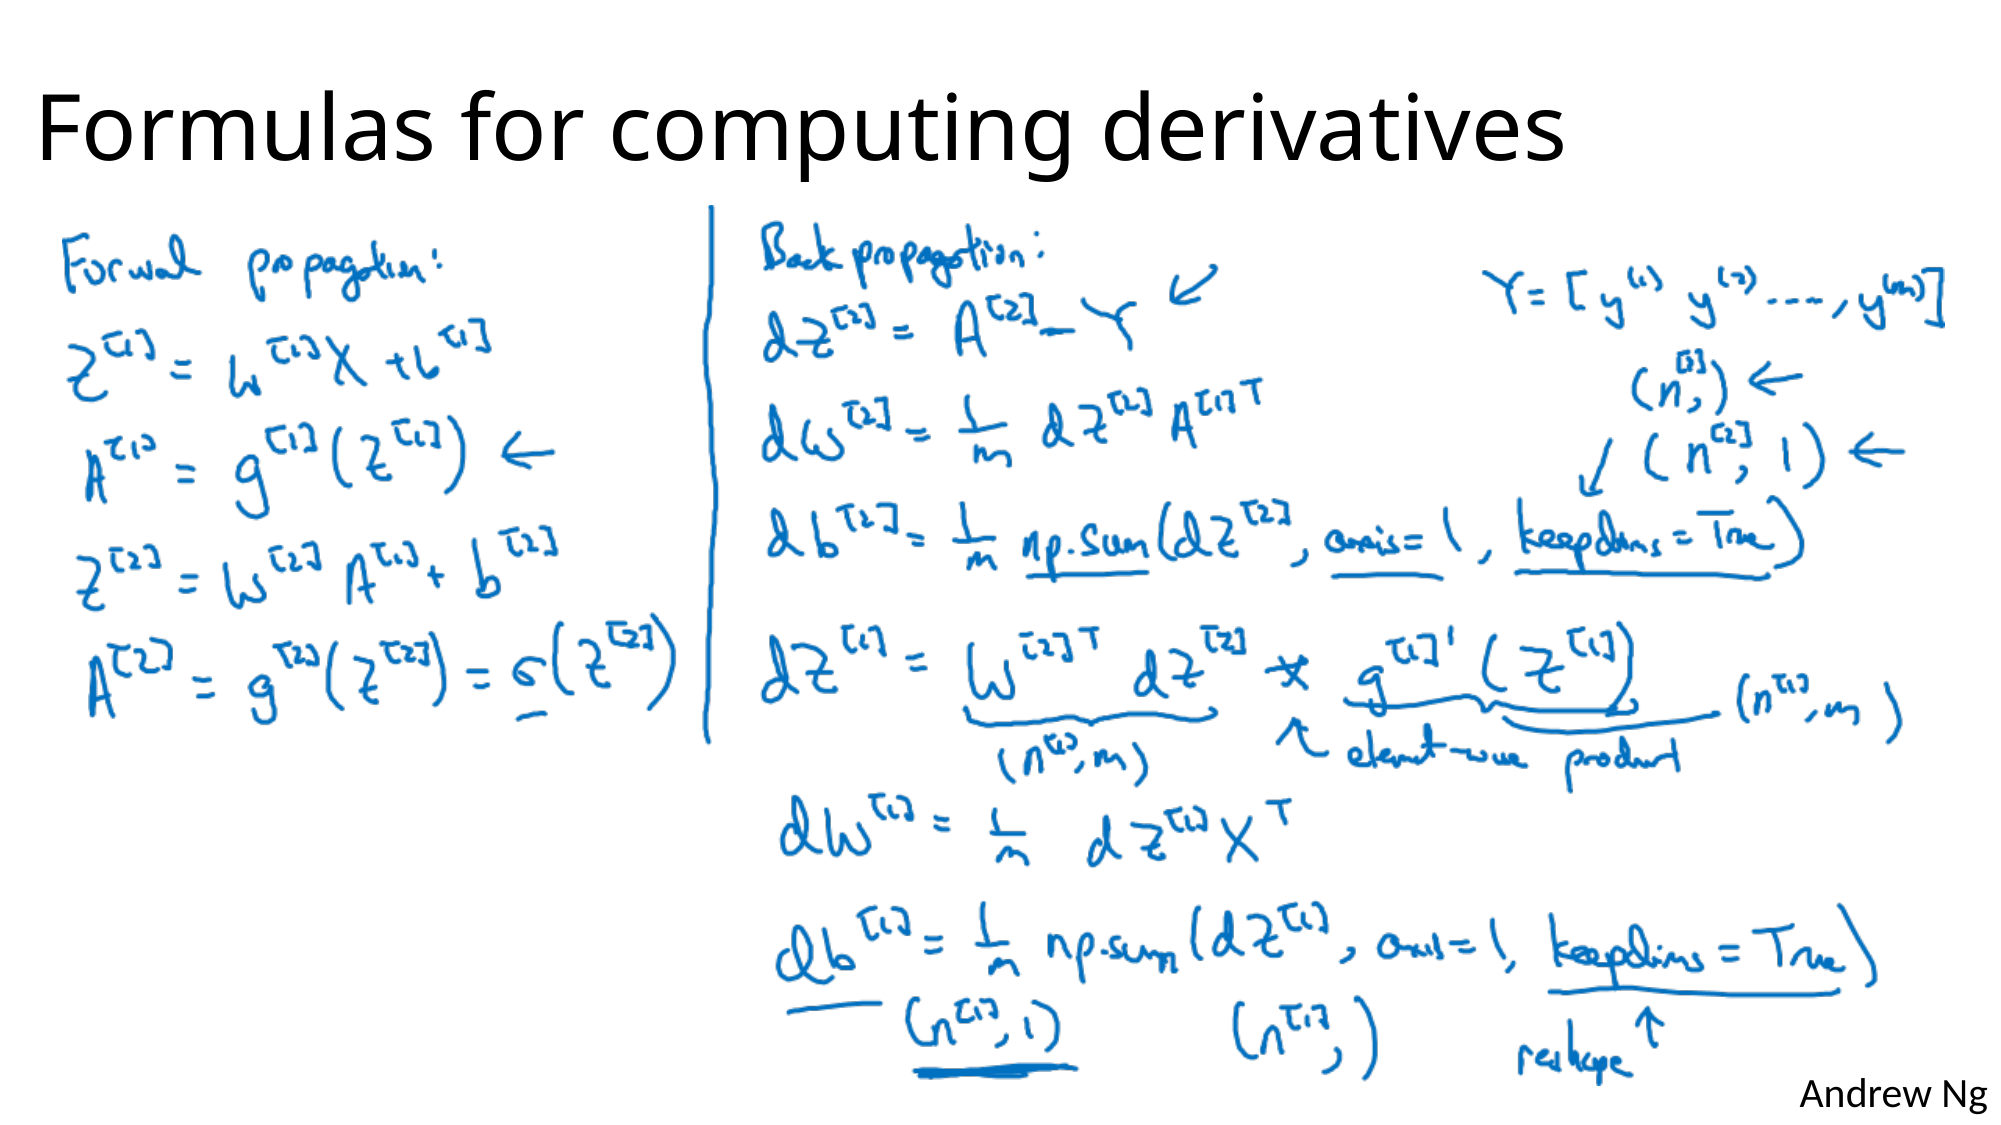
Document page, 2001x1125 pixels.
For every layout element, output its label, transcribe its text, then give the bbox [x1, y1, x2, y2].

picture [62, 205, 1945, 1086]
title Formulas for computing derivatives [19, 22, 1745, 240]
